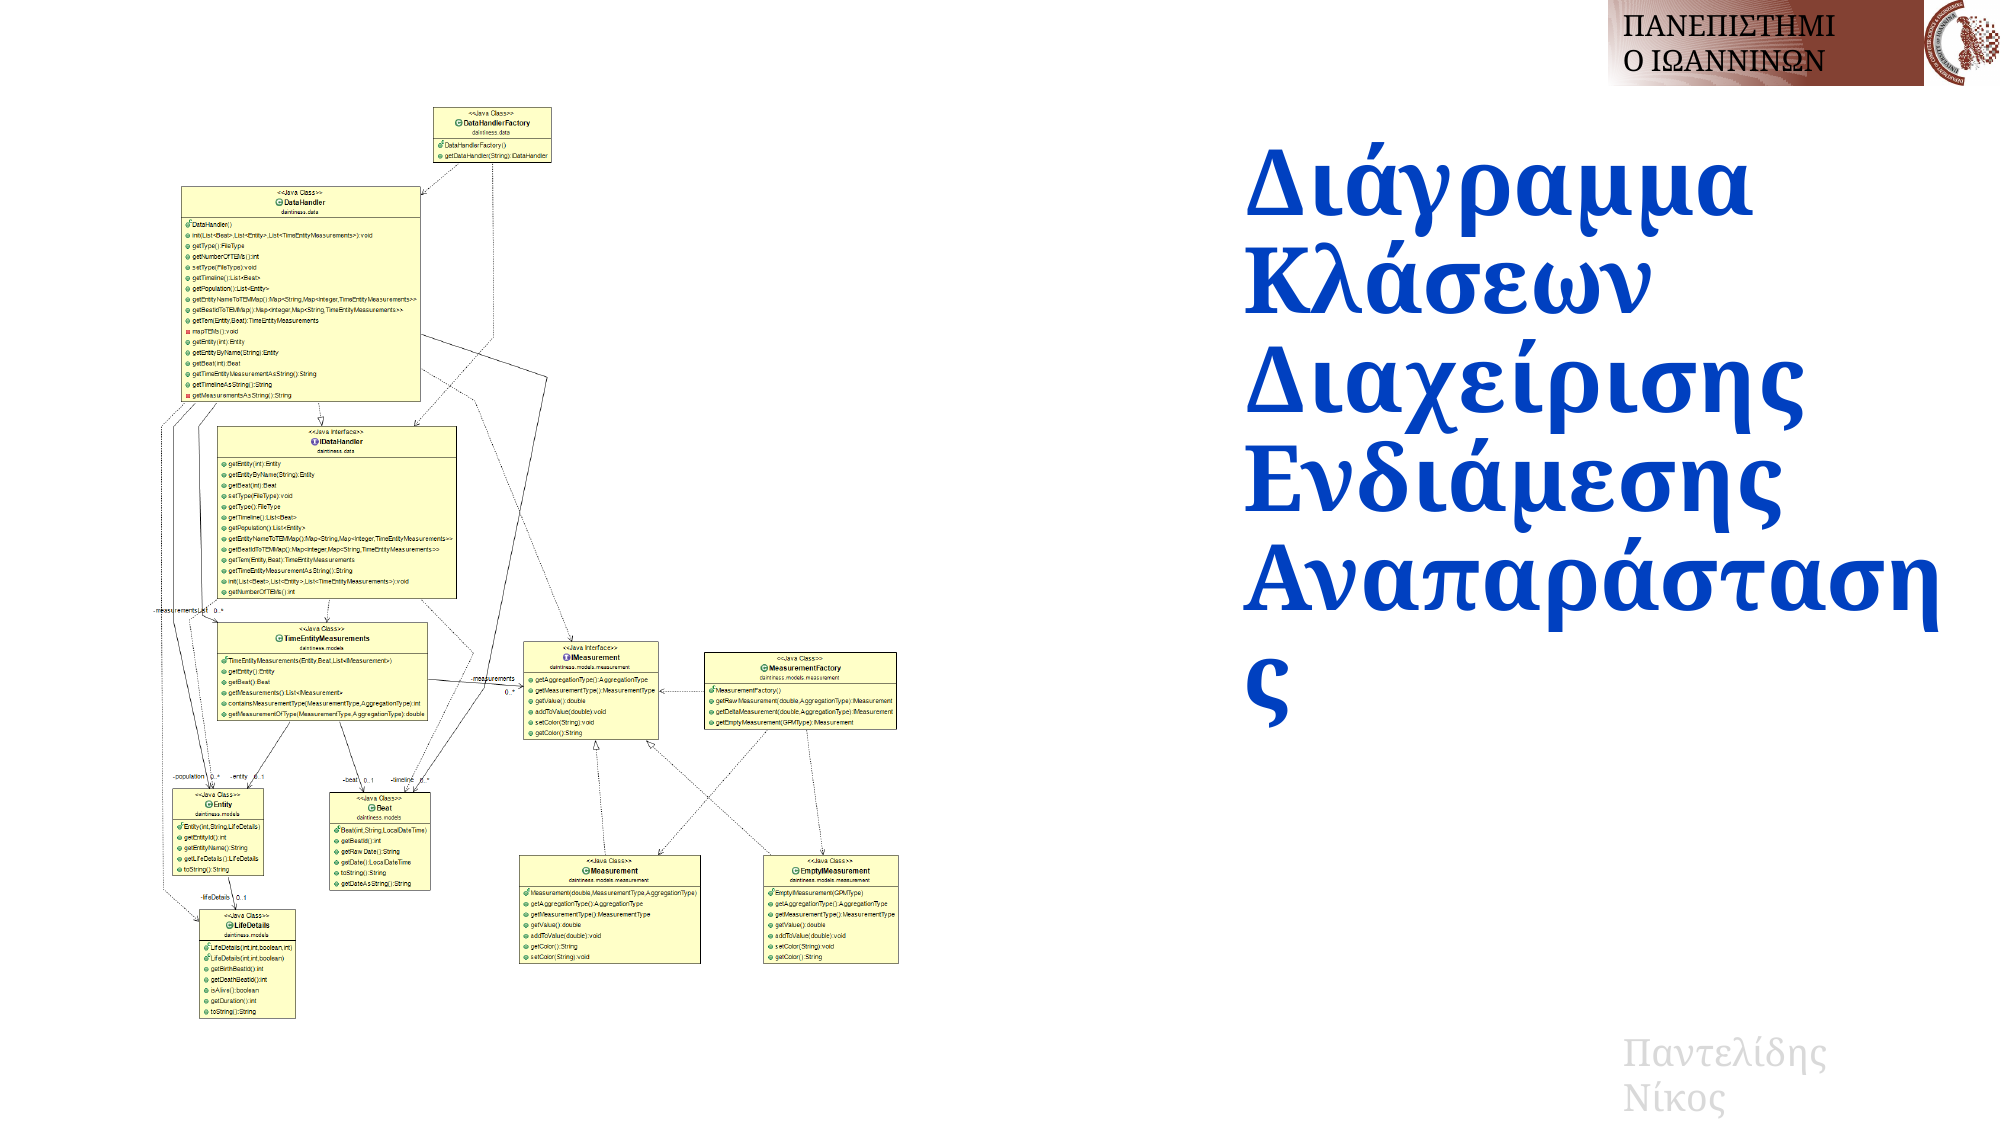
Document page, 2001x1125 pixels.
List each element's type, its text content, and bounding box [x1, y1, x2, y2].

picture [152, 105, 900, 1020]
text_box Διάγραμμα Κλάσεων Διαχείρισης Ενδιάμεσης Αναπαράστασης [1228, 128, 1977, 619]
